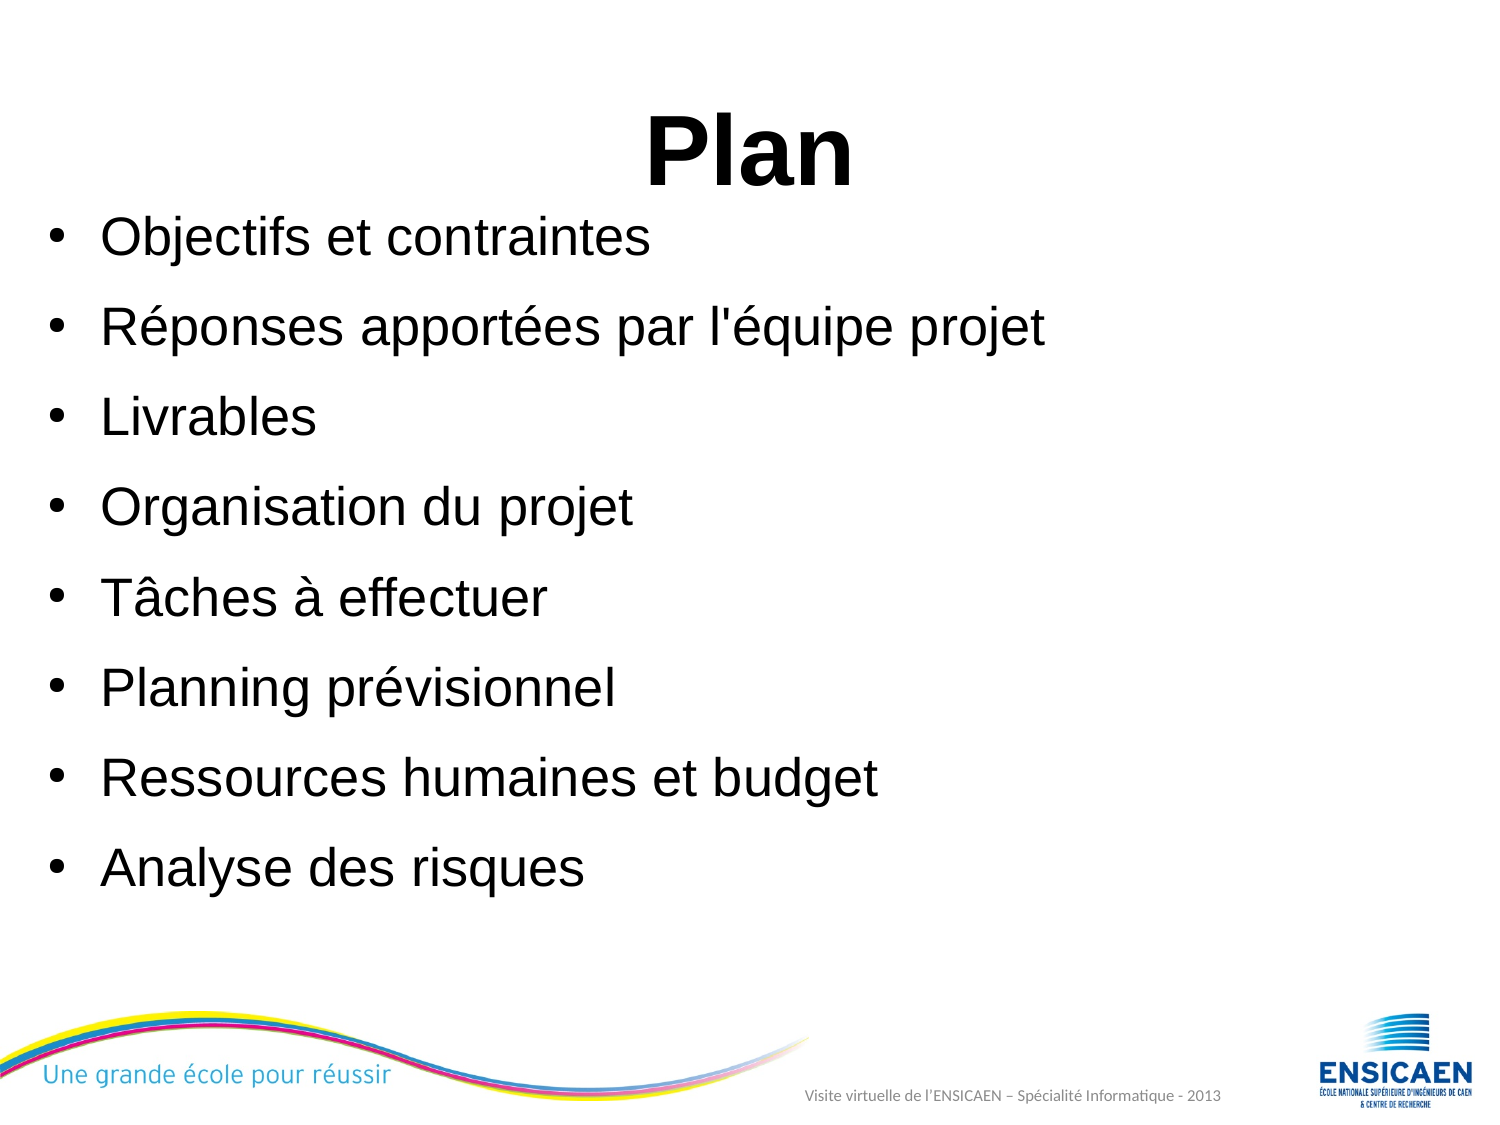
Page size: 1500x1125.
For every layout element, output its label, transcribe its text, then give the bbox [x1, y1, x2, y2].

picture [1316, 1011, 1475, 1110]
title Plan [75, 45, 1425, 256]
list Objectifs et contraintes Réponses apportées par l'équipe projet Livrables Organisation du projet Tâches à effectuer Planning prévisionnel Ressources humaines et budget Analyse des risques [29, 206, 1380, 1094]
picture [0, 1011, 808, 1101]
